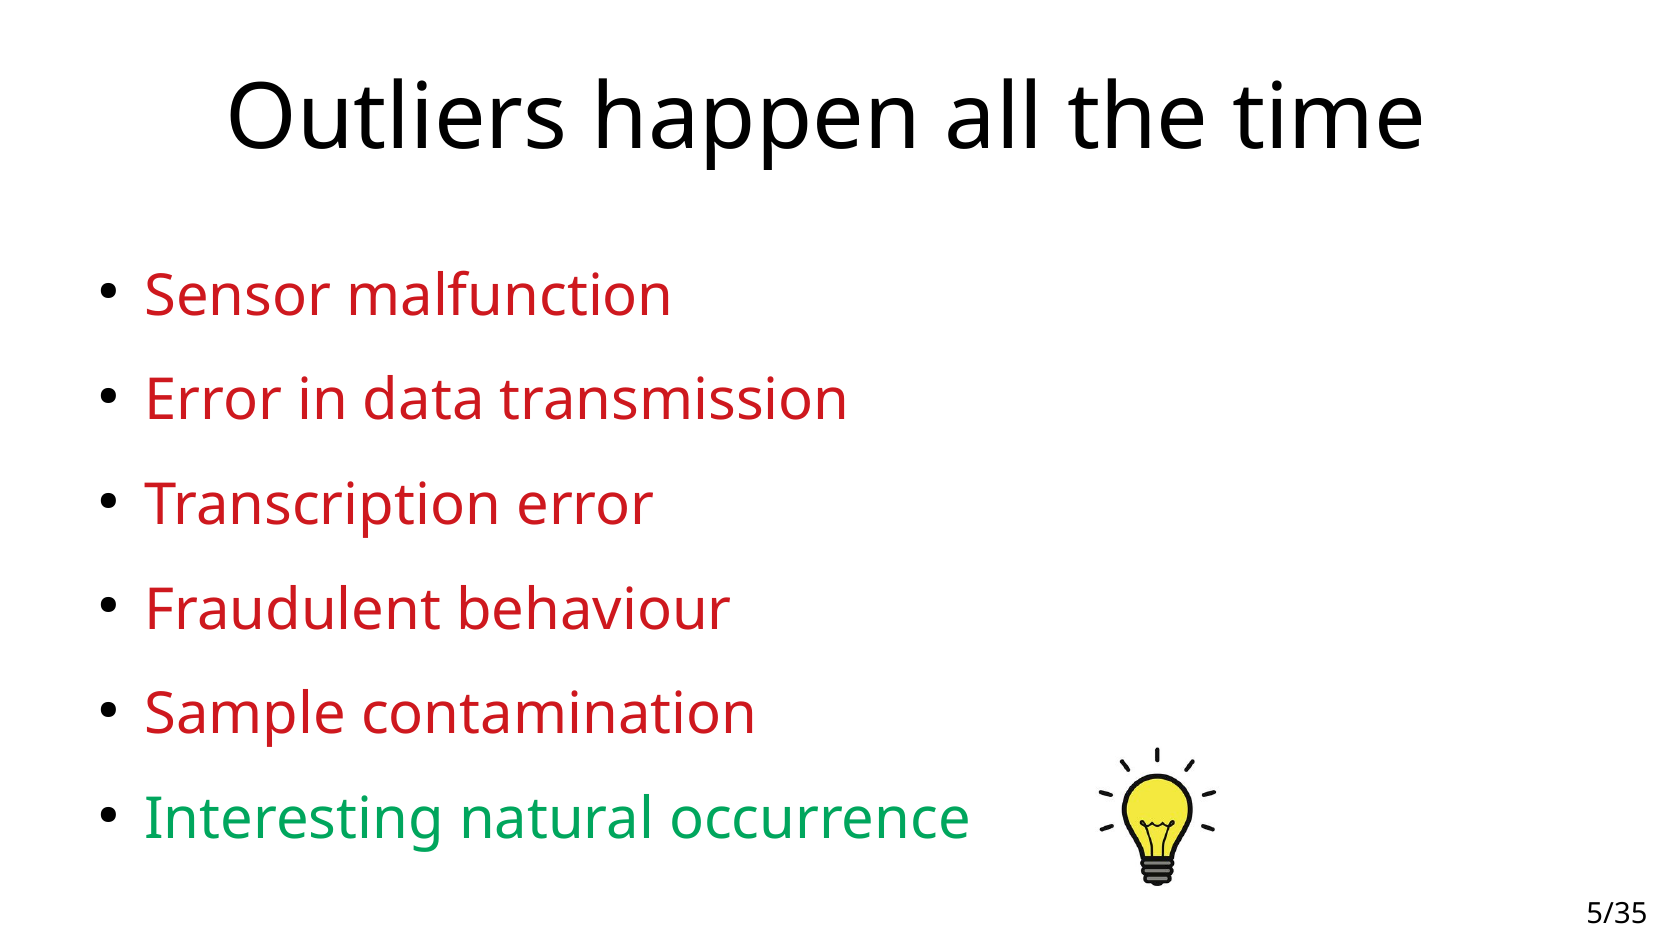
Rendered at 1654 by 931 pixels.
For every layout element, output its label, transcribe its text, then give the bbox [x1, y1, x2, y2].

list Sensor malfunction Error in data transmission Transcription error Fraudulent behaviour Sample contamination Interesting natural occurrence [82, 253, 1571, 861]
picture [1090, 741, 1228, 892]
title Outliers happen all the time [82, 1, 1571, 226]
